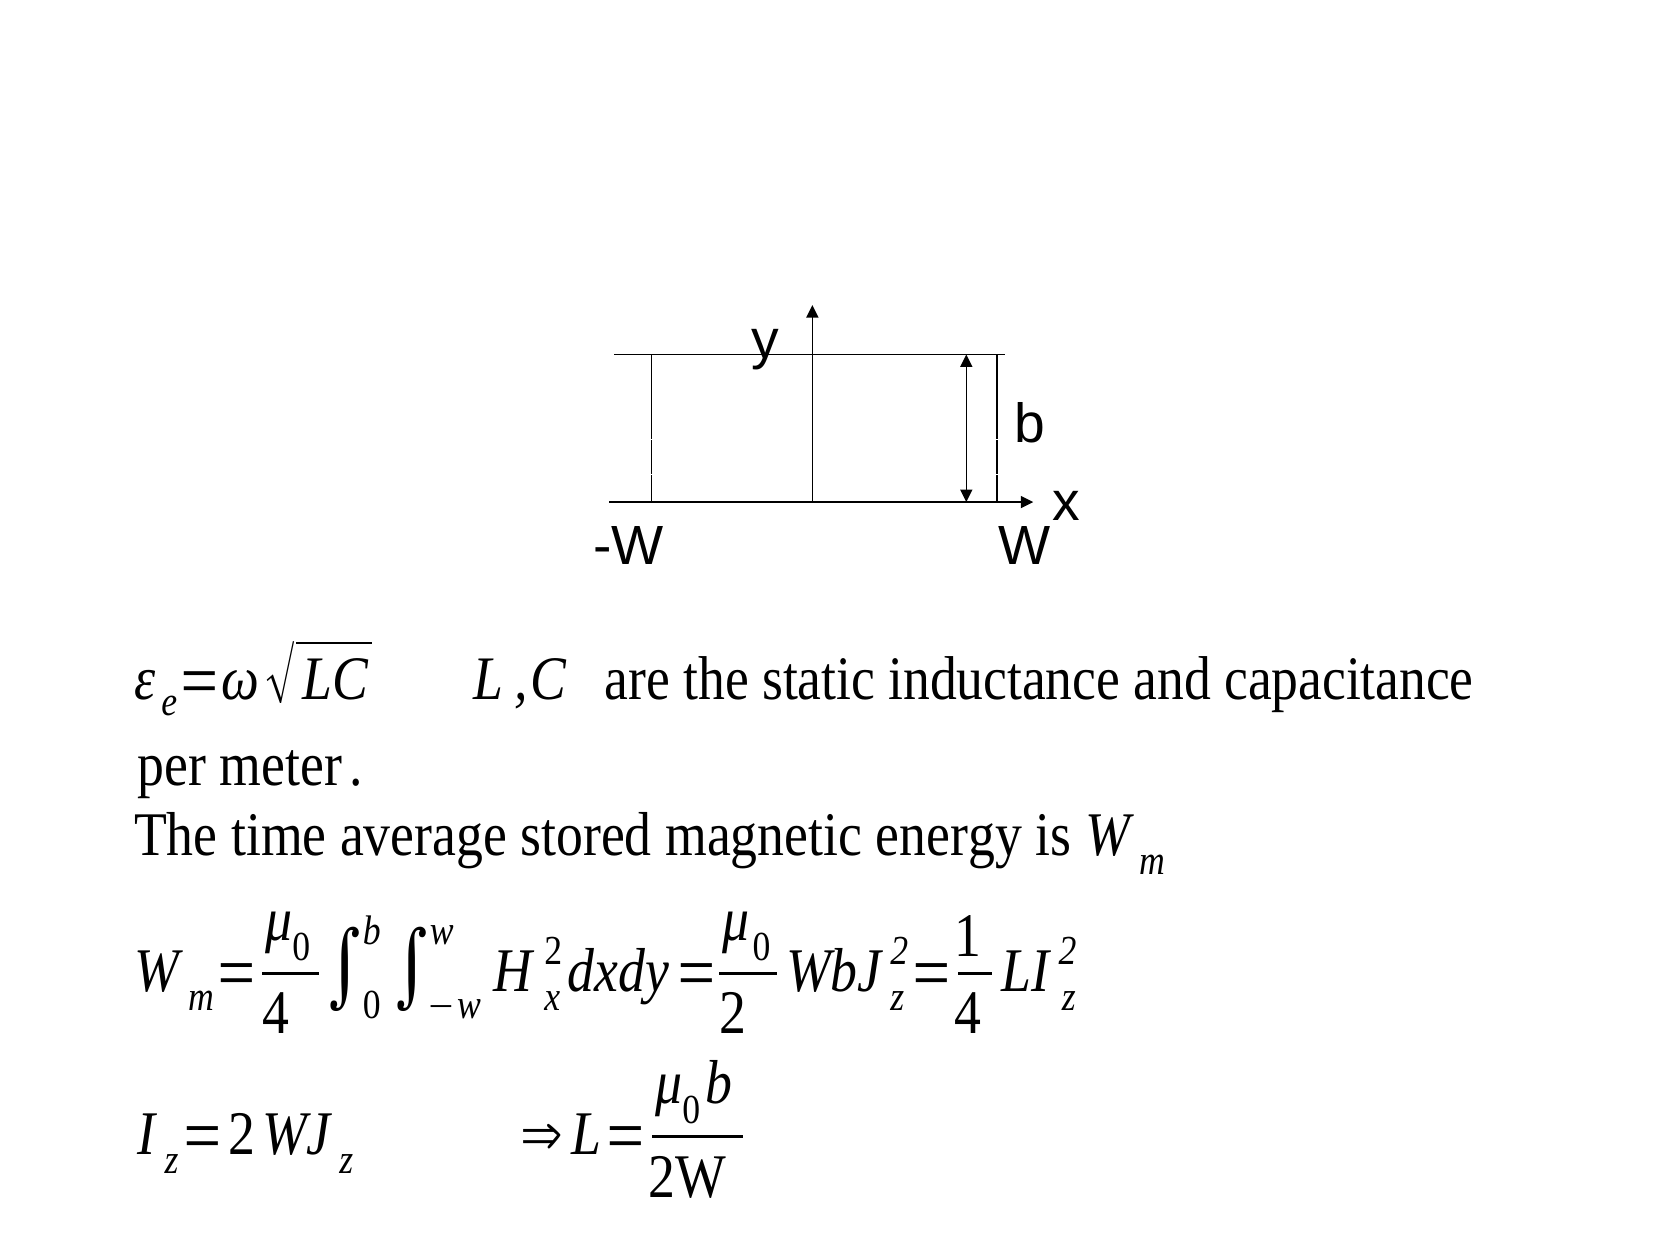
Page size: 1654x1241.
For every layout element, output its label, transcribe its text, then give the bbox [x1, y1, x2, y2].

text_box W [968, 502, 1067, 584]
chart [120, 637, 1512, 1241]
text_box -W [578, 502, 680, 584]
text_box x [1038, 457, 1096, 540]
text_box b [999, 379, 1061, 461]
text_box y [736, 295, 794, 377]
